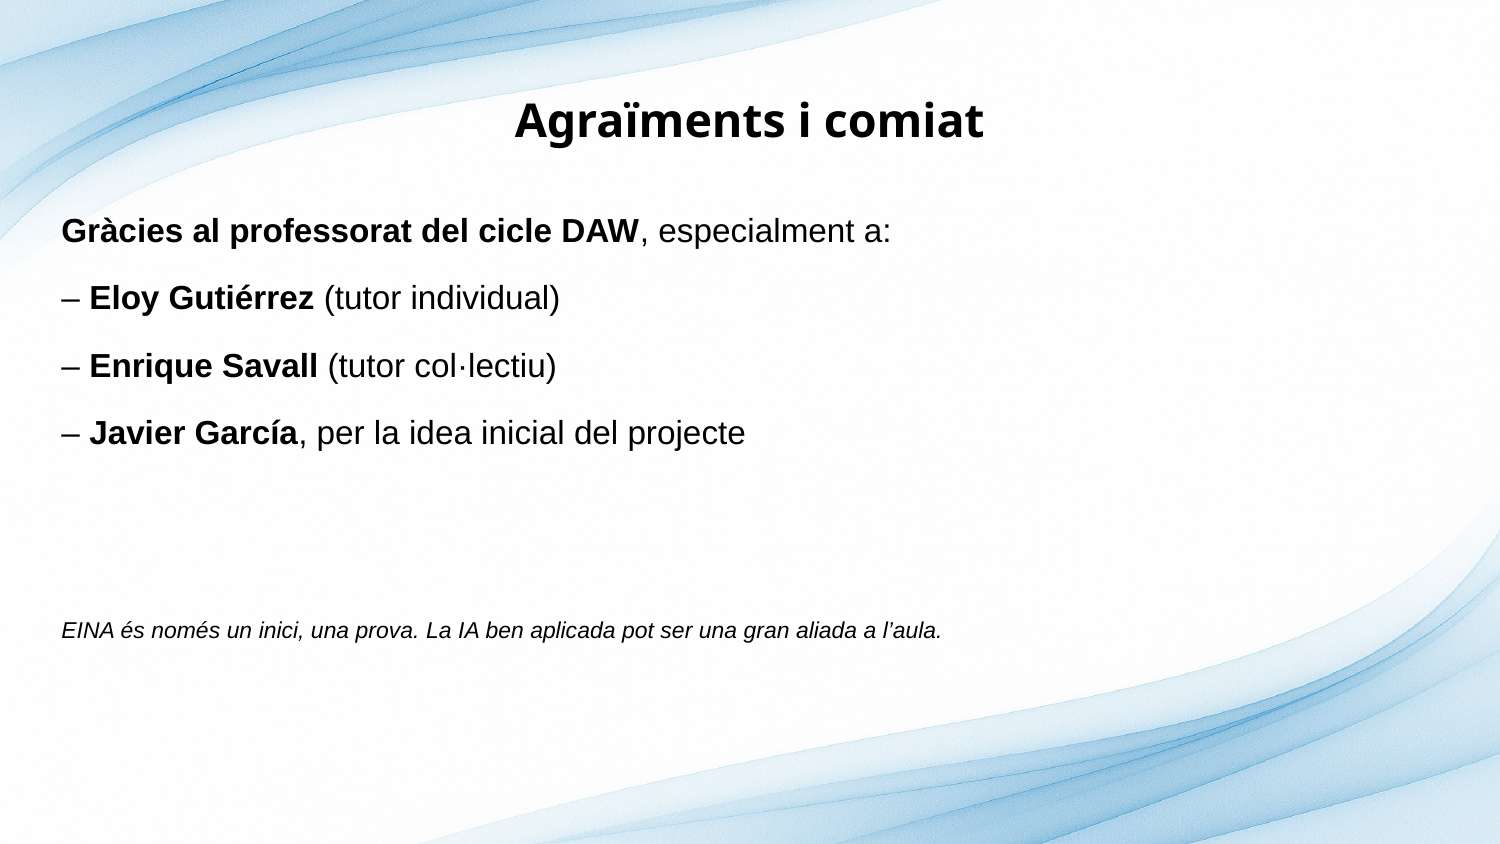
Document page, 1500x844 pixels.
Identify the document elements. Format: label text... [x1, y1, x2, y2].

picture [0, 0, 1500, 844]
title Agraïments i comiat [51, 72, 1449, 167]
list Gràcies al professorat del cicle DAW, especialment a: – Eloy Gutiérrez (tutor individual) – Enrique Savall (tutor col·lectiu) – Javier García, per la idea inicial del projecte EINA és només un inici, una prova. La IA ben aplicada pot ser una gran aliada a l’aula. [46, 191, 1445, 753]
